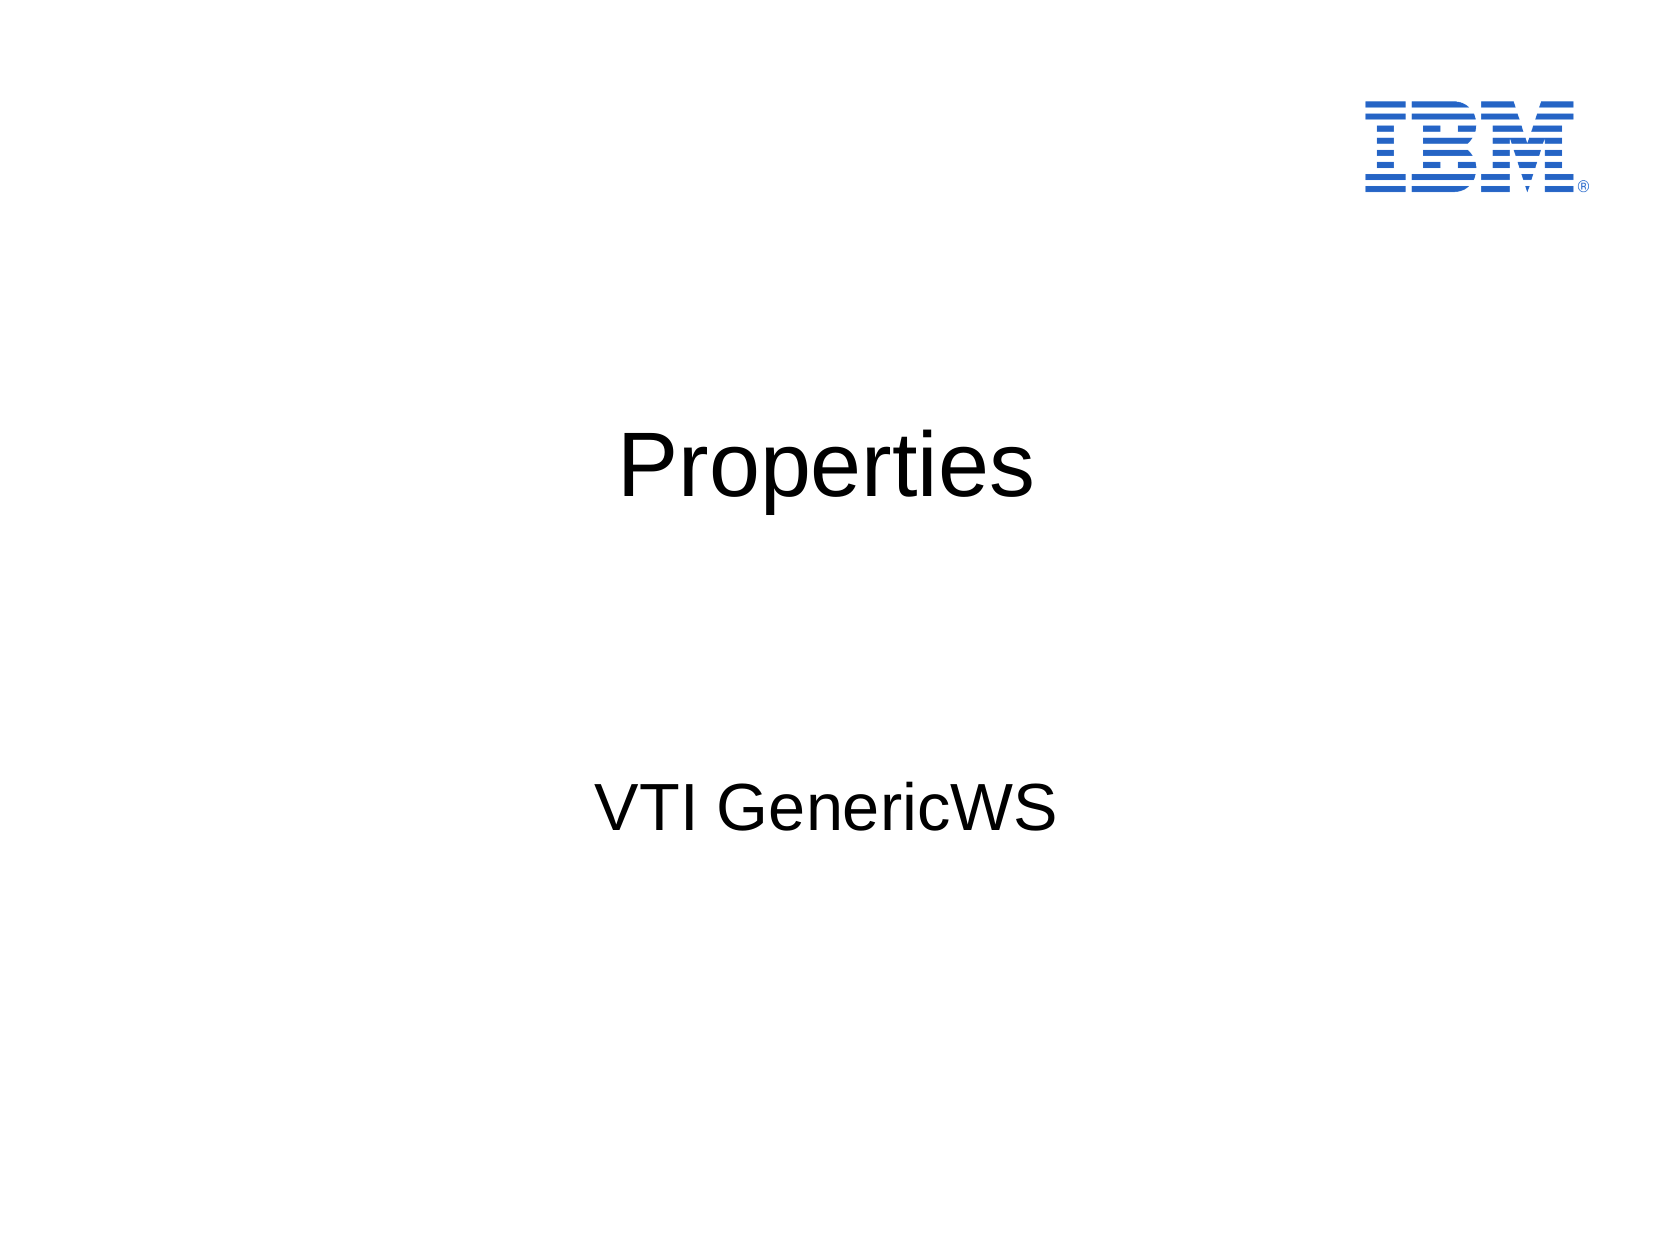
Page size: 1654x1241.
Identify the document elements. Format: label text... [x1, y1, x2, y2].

subtitle VTI GenericWS [247, 649, 1407, 966]
title Properties [122, 331, 1531, 598]
picture [1358, 86, 1595, 207]
